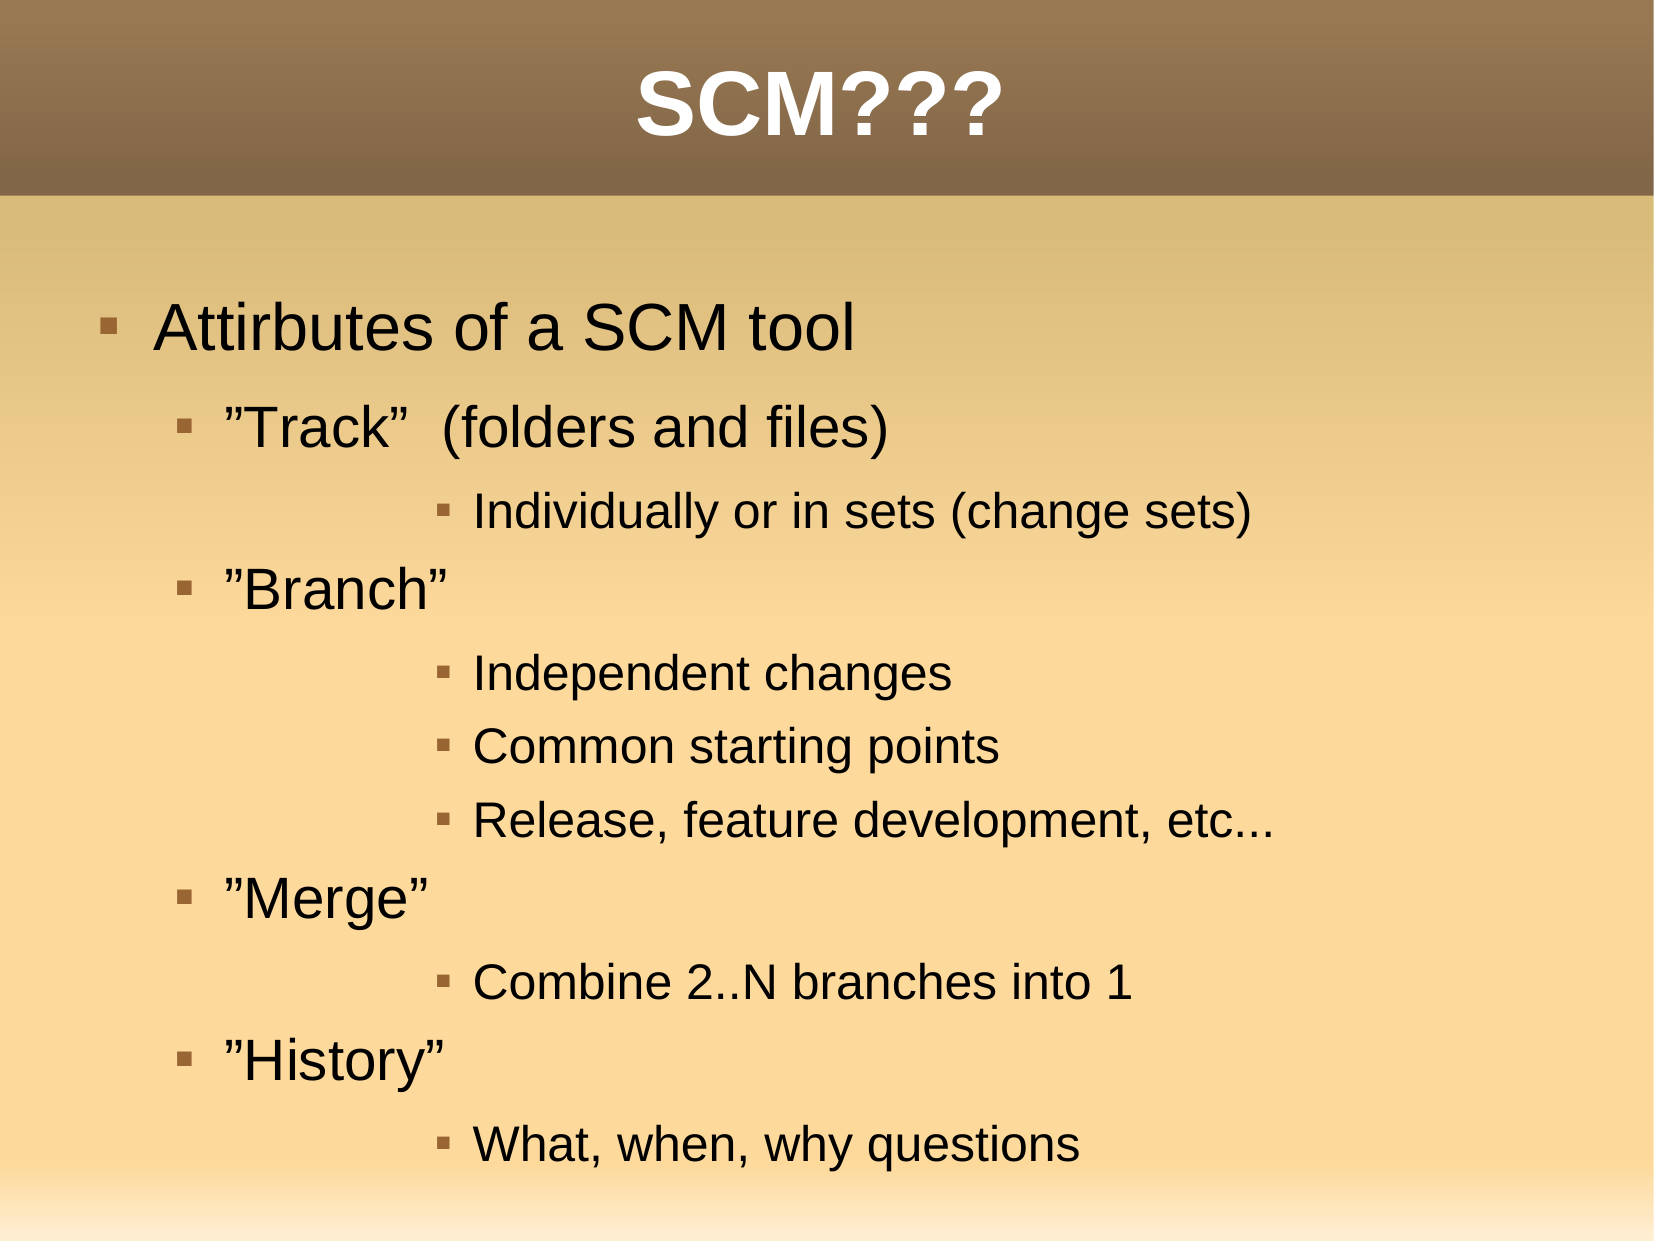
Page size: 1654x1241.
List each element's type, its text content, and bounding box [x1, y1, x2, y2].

list Attirbutes of a SCM tool ”Track” (folders and files) Individually or in sets (change sets) ”Branch” Independent changes Common starting points Release, feature development, etc... ”Merge” Combine 2..N branches into 1 ”History” What, when, why questions [82, 290, 1571, 1173]
title SCM??? [76, 7, 1565, 200]
picture [0, 0, 1654, 1241]
